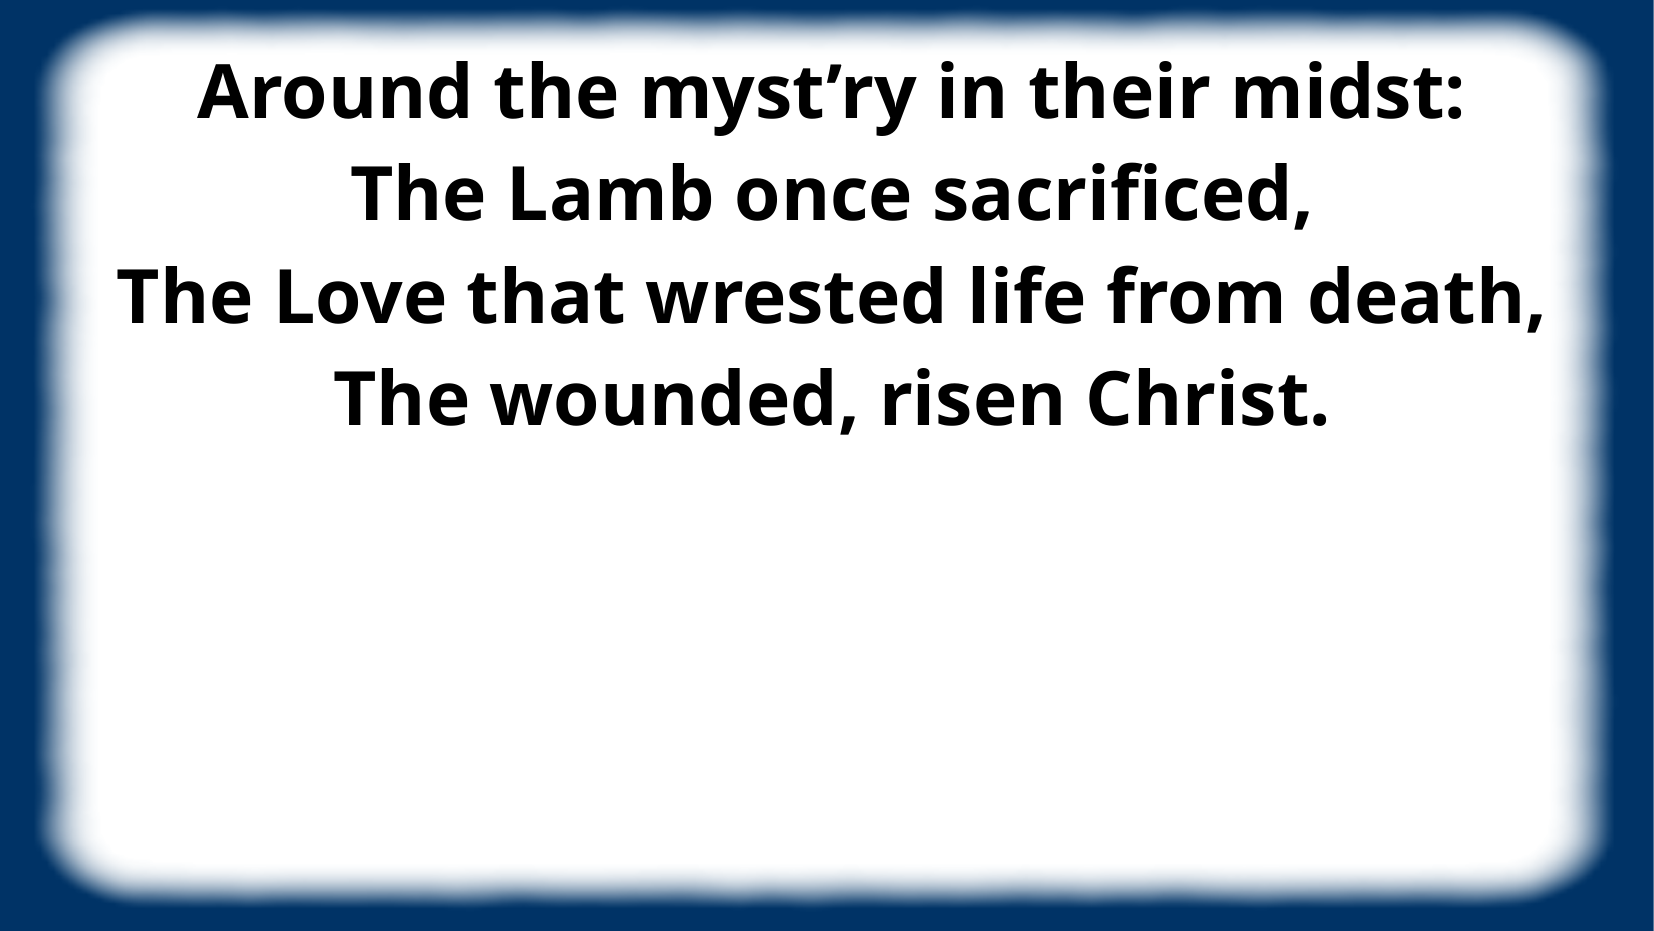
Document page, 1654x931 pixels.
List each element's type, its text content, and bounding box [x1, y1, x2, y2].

text_box Around the myst’ry in their midst: The Lamb once sacrificed, The Love that wrested life from death, The wounded, risen Christ. [90, 30, 1576, 451]
picture [0, 0, 1654, 931]
